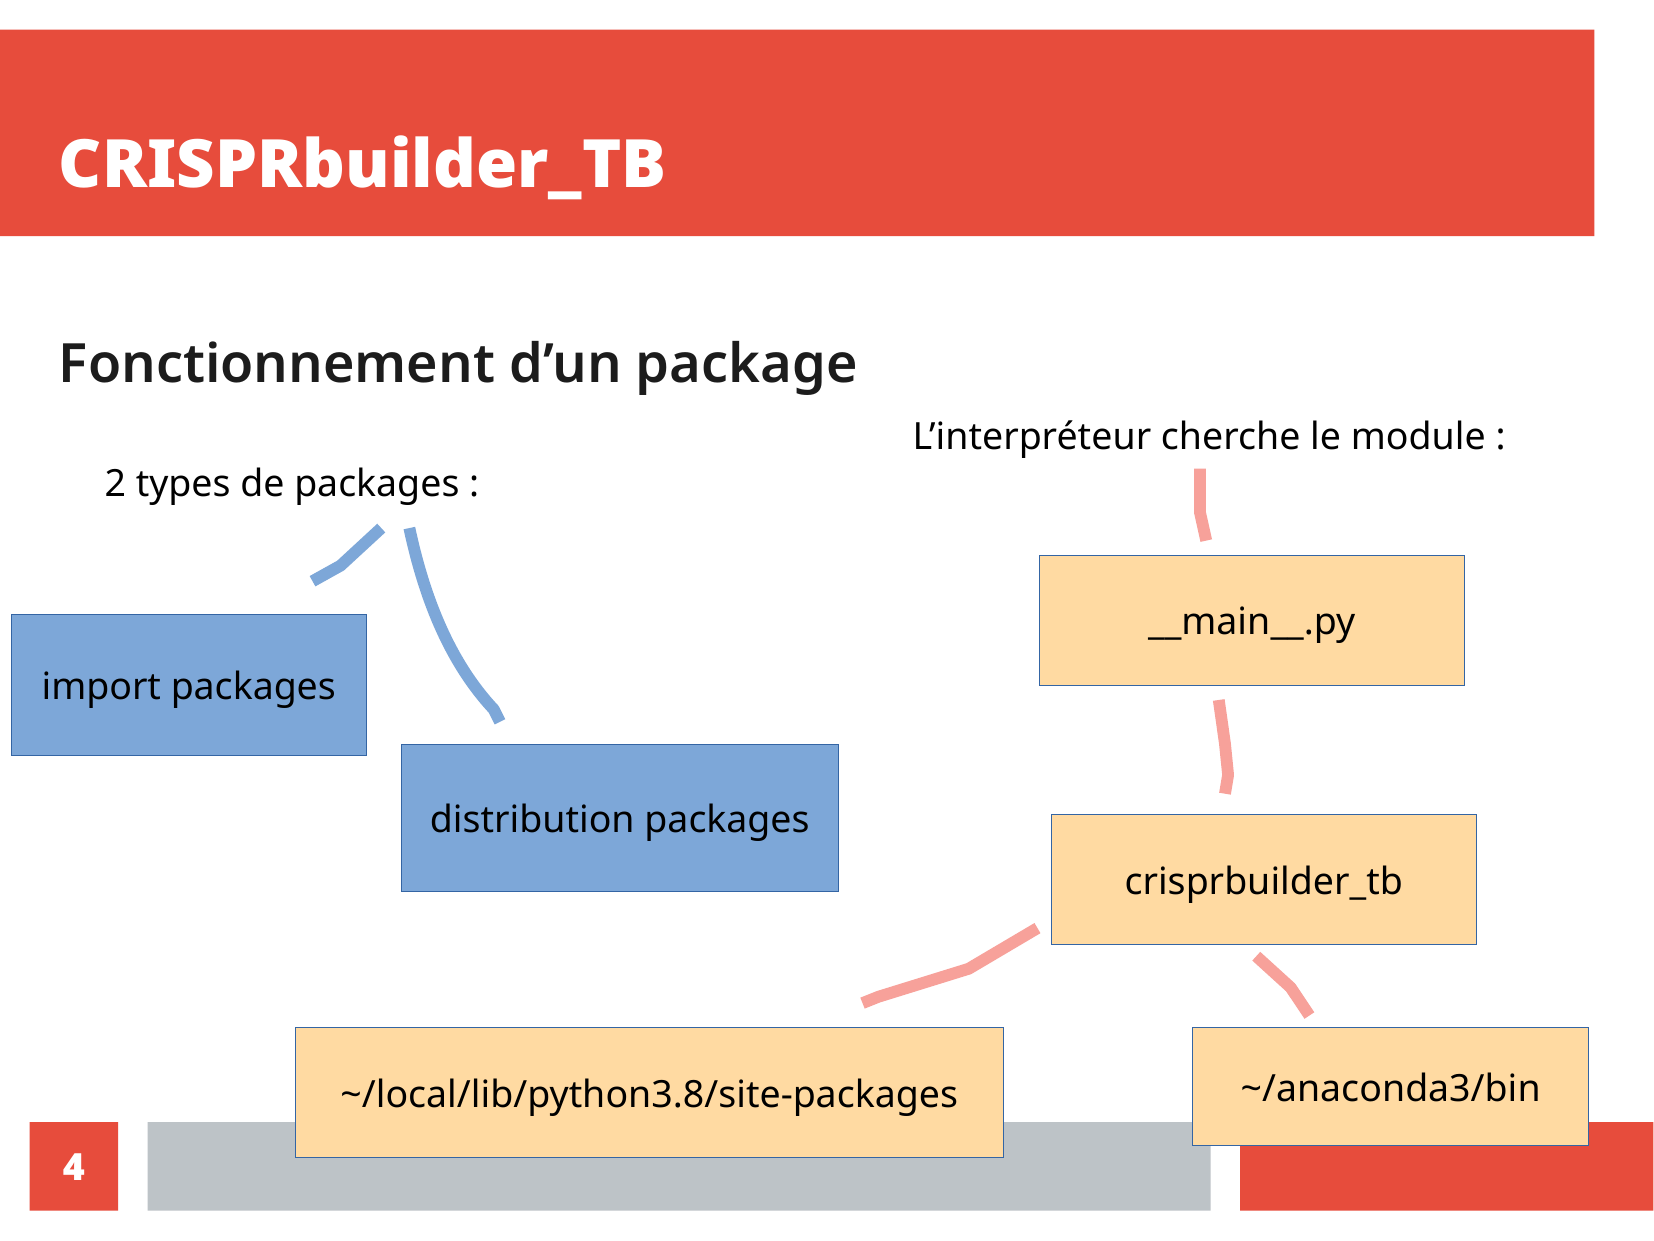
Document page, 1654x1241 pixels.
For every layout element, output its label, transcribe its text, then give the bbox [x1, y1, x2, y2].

title CRISPRbuilder_TB [59, 59, 1595, 207]
text_box ~/anaconda3/bin [1192, 1027, 1589, 1146]
text_box distribution packages [401, 744, 839, 892]
text_box 2 types de packages : [89, 449, 532, 512]
text_box import packages [11, 614, 367, 756]
list Fonctionnement d’un package [59, 324, 1565, 1093]
text_box ~/local/lib/python3.8/site-packages [295, 1027, 1004, 1158]
text_box L’interpréteur cherche le module : [897, 402, 1570, 465]
text_box crisprbuilder_tb [1051, 814, 1477, 945]
text_box __main__.py [1039, 555, 1465, 686]
